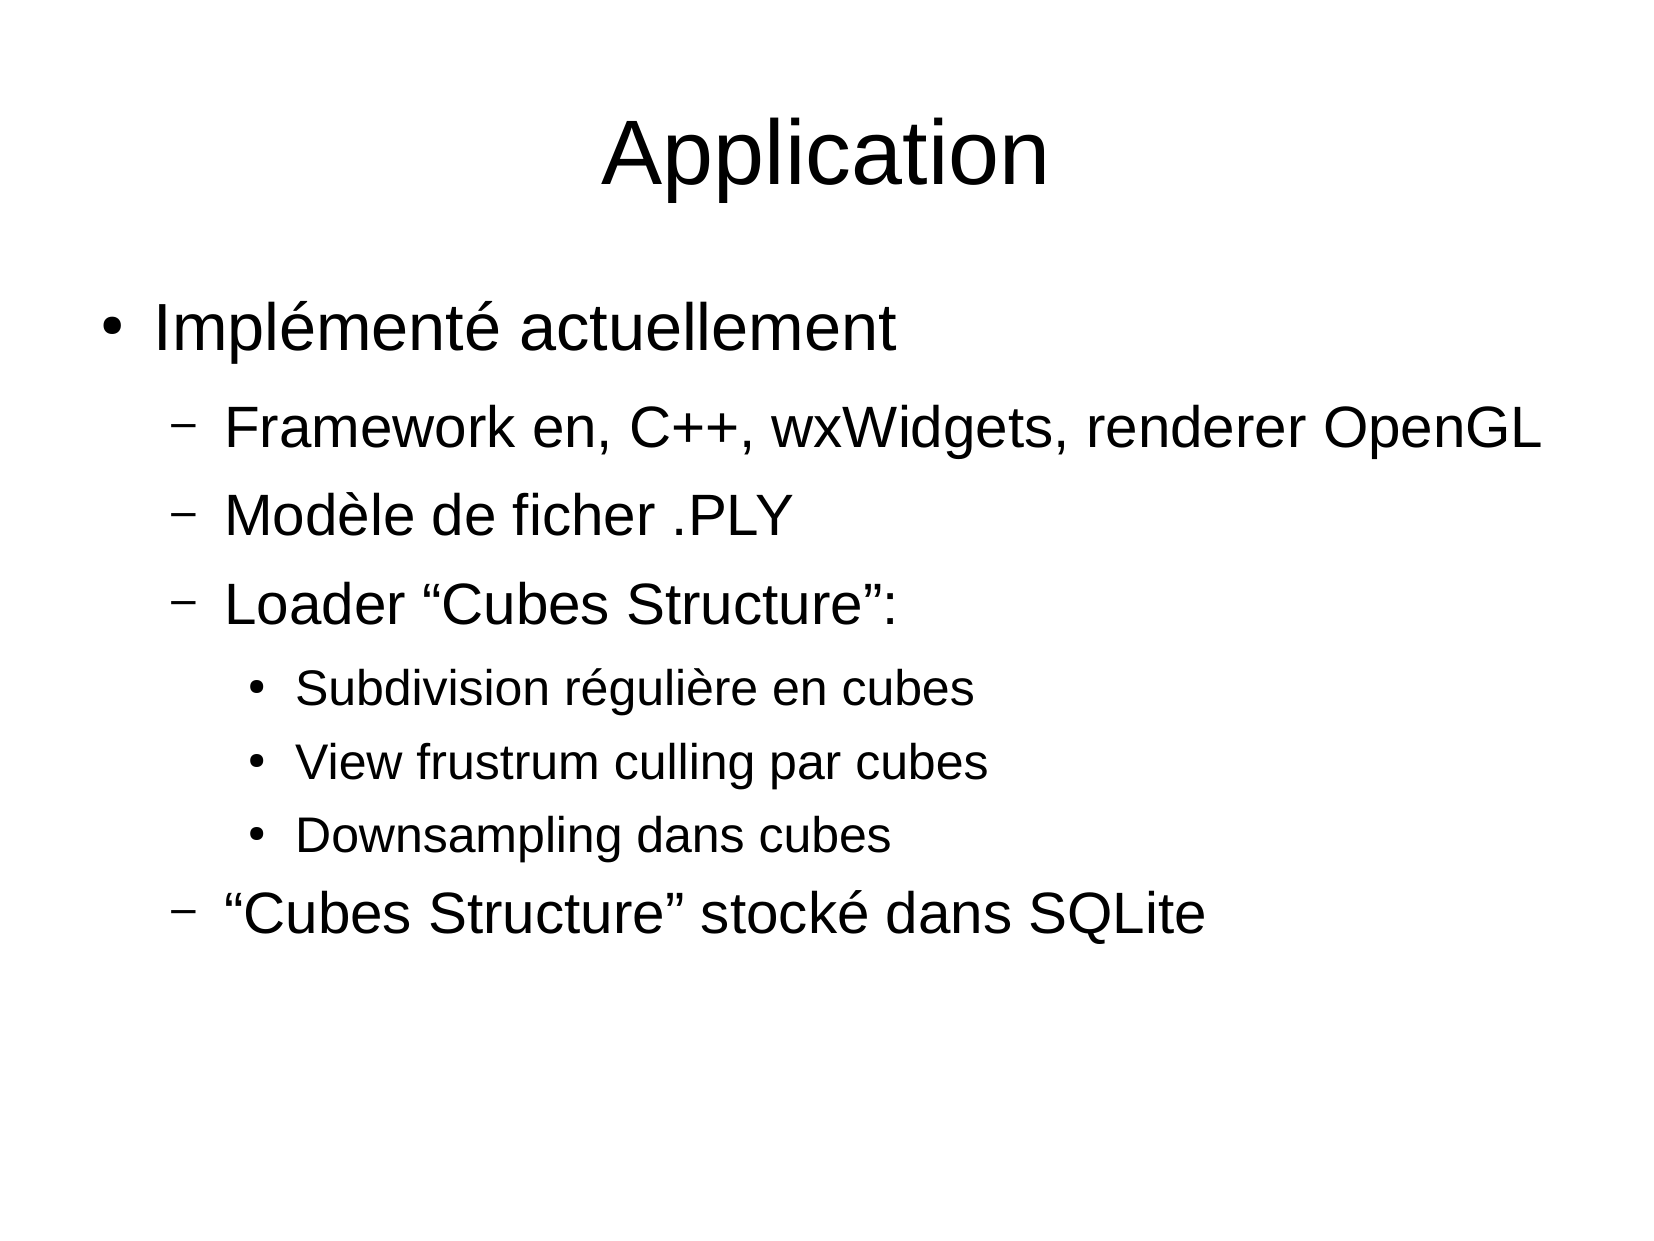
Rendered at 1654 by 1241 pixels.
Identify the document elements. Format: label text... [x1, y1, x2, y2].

list Implémenté actuellement Framework en, C++, wxWidgets, renderer OpenGL Modèle de ficher .PLY Loader “Cubes Structure”: Subdivision régulière en cubes View frustrum culling par cubes Downsampling dans cubes “Cubes Structure” stocké dans SQLite [82, 290, 1571, 1010]
title Application [82, 49, 1571, 257]
